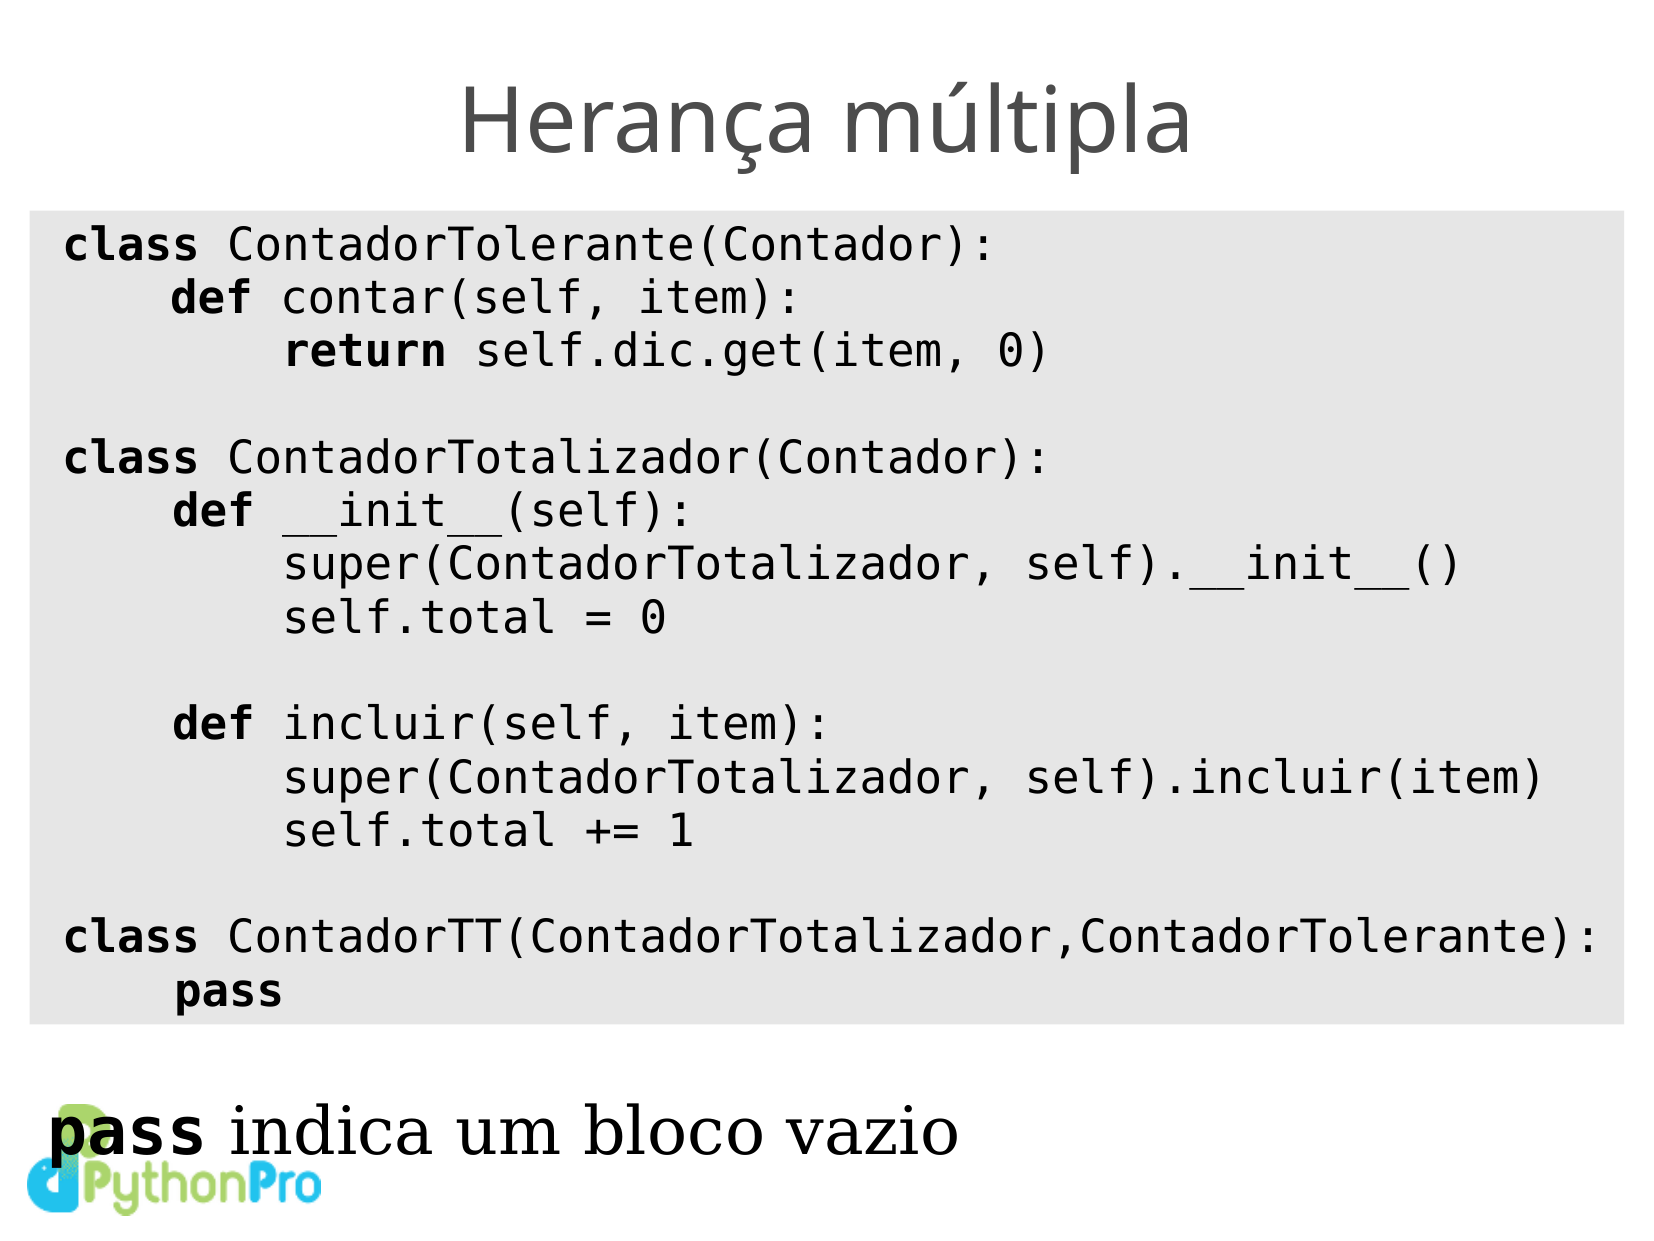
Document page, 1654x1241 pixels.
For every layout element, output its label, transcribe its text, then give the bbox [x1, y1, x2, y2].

text_box class ContadorTolerante(Contador): def contar(self, item): return self.dic.get(item, 0) class ContadorTotalizador(Contador): def __init__(self): super(ContadorTotalizador, self).__init__() self.total = 0 def incluir(self, item): super(ContadorTotalizador, self).incluir(item) self.total += 1 class ContadorTT(ContadorTotalizador,ContadorTolerante): pass [29, 210, 1625, 1025]
list pass indica um bloco vazio [29, 1092, 1034, 1188]
title Herança múltipla [82, 13, 1571, 210]
picture [27, 1104, 321, 1216]
